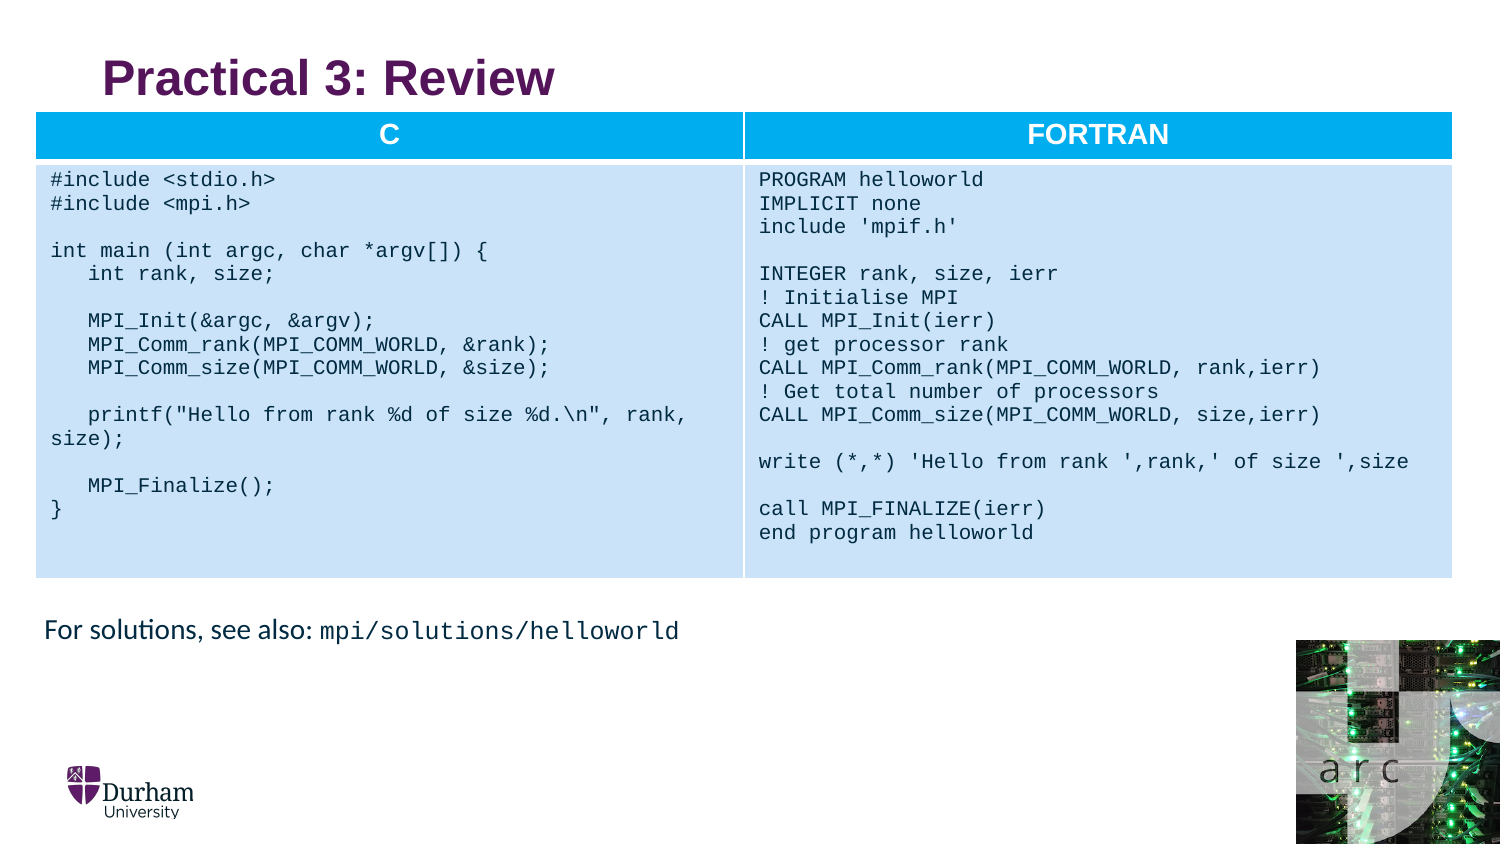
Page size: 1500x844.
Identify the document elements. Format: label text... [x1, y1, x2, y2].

text_box For solutions, see also: mpi/solutions/helloworld [29, 602, 957, 653]
title Practical 3: Review [101, 45, 1399, 110]
picture [67, 766, 193, 819]
table_cell #include <stdio.h> #include <mpi.h> int main (int argc, char *argv[]) { int rank, size; MPI_Init(&argc, &argv); MPI_Comm_rank(MPI_COMM_WORLD, &rank); MPI_Comm_size(MPI_COMM_WORLD, &size); printf("Hello from rank %d of size %d.\n", rank, size); MPI_Finalize(); } [36, 165, 743, 578]
table_header FORTRAN [745, 112, 1452, 159]
table_header C [36, 112, 743, 159]
table_cell PROGRAM helloworld IMPLICIT none include 'mpif.h' INTEGER rank, size, ierr ! Initialise MPI CALL MPI_Init(ierr) ! get processor rank CALL MPI_Comm_rank(MPI_COMM_WORLD, rank,ierr) ! Get total number of processors CALL MPI_Comm_size(MPI_COMM_WORLD, size,ierr) write (*,*) 'Hello from rank ',rank,' of size ',size call MPI_FINALIZE(ierr) end program helloworld [745, 165, 1452, 578]
picture [1296, 640, 1500, 844]
